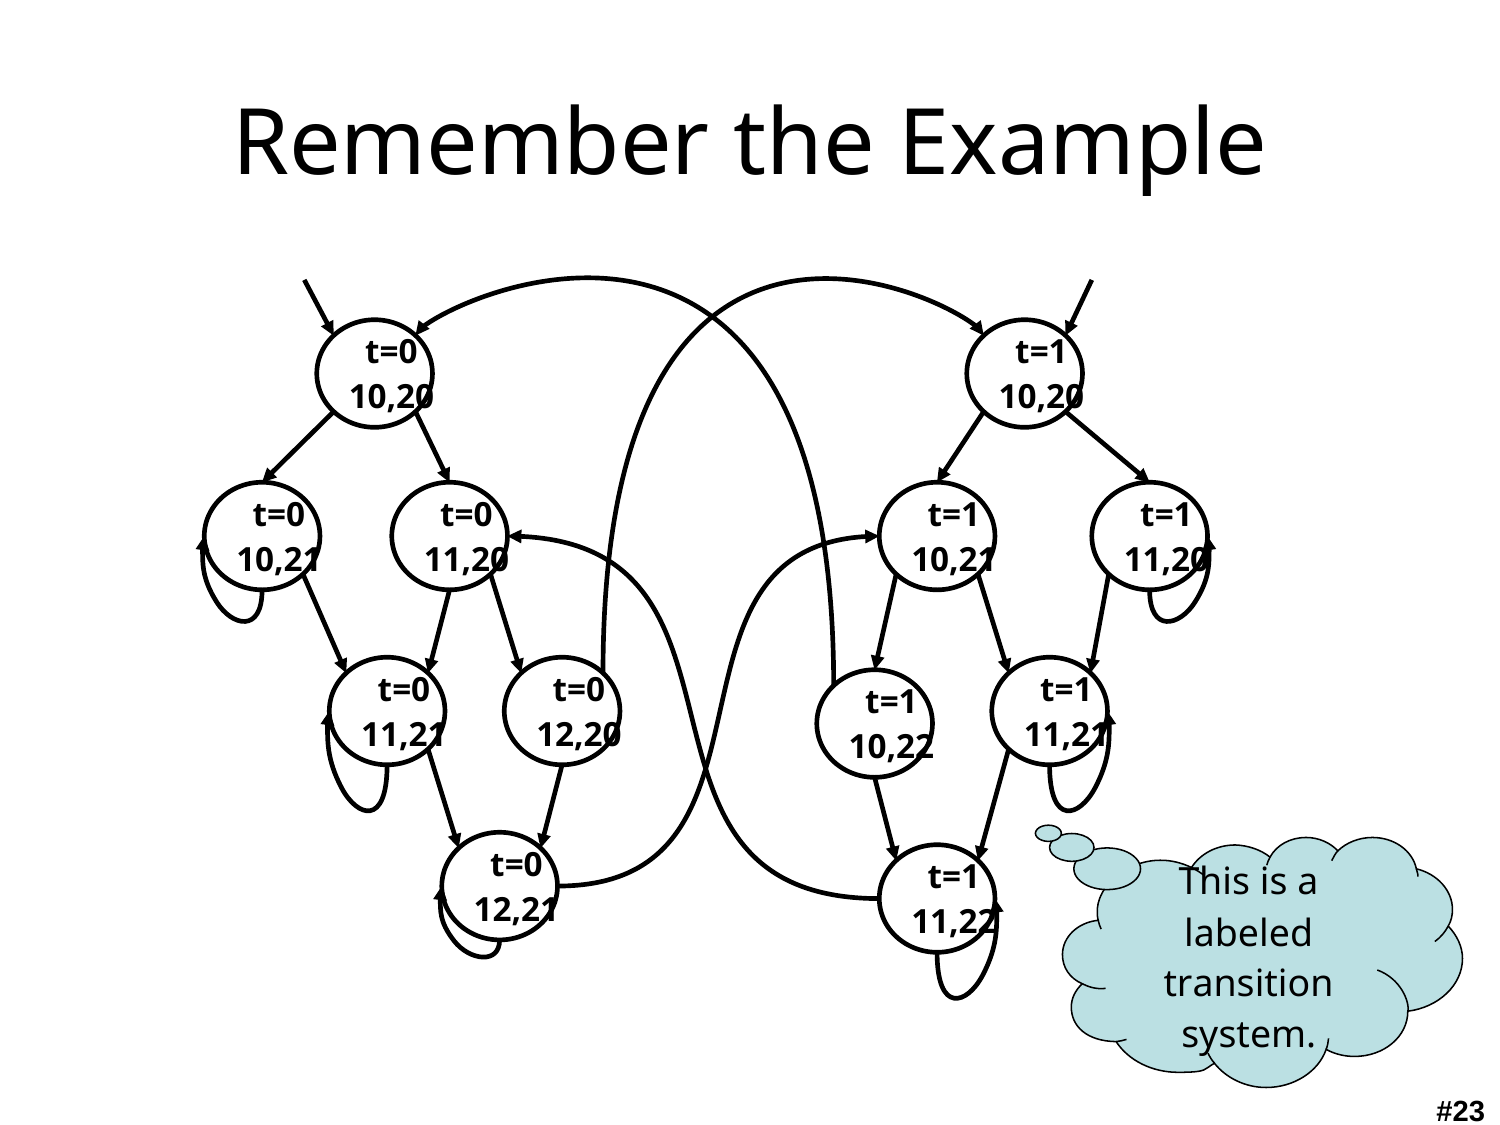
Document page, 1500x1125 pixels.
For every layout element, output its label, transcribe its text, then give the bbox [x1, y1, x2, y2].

text_box t=1 10,20 [966, 319, 1083, 428]
text_box t=1 11,20 [1091, 482, 1208, 590]
text_box t=0 11,20 [391, 482, 508, 590]
text_box t=0 10,20 [316, 319, 433, 428]
text_box t=1 10,22 [816, 669, 933, 778]
text_box t=0 12,21 [441, 832, 558, 940]
text_box t=1 11,22 [879, 844, 995, 953]
title Remember the Example [24, 45, 1476, 233]
text_box t=0 10,21 [204, 482, 320, 590]
text_box t=0 12,20 [504, 657, 620, 765]
text_box This is a labeled transition system. [1035, 825, 1463, 1088]
text_box t=1 10,21 [879, 482, 995, 590]
text_box t=0 11,21 [329, 657, 445, 765]
text_box t=1 11,21 [991, 657, 1108, 765]
